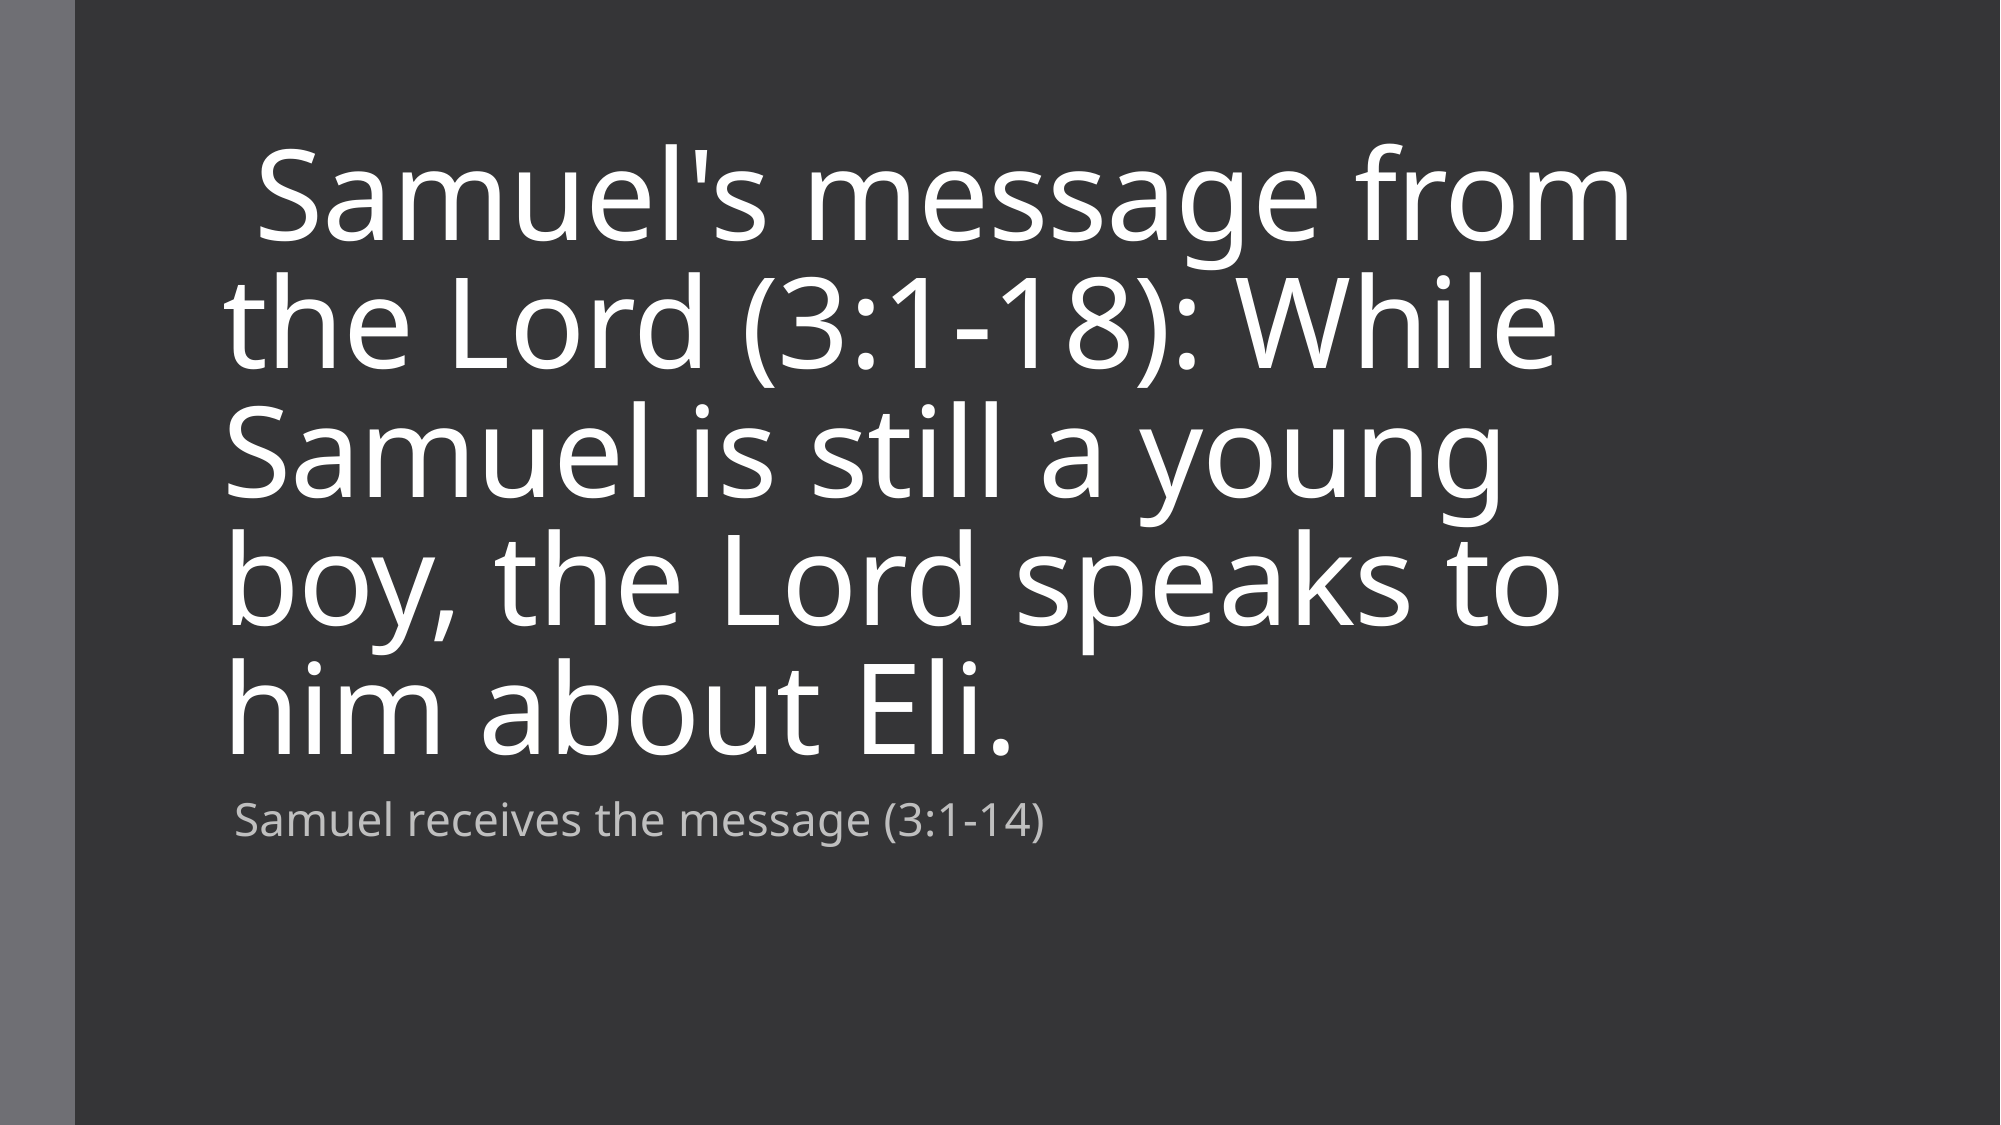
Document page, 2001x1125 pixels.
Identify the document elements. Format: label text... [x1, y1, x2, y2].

title Samuel's message from the Lord (3:1-18): While Samuel is still a young boy, the Lord speaks to him about Eli. [206, 124, 1752, 787]
subtitle Samuel receives the message (3:1-14) [206, 787, 1752, 1066]
